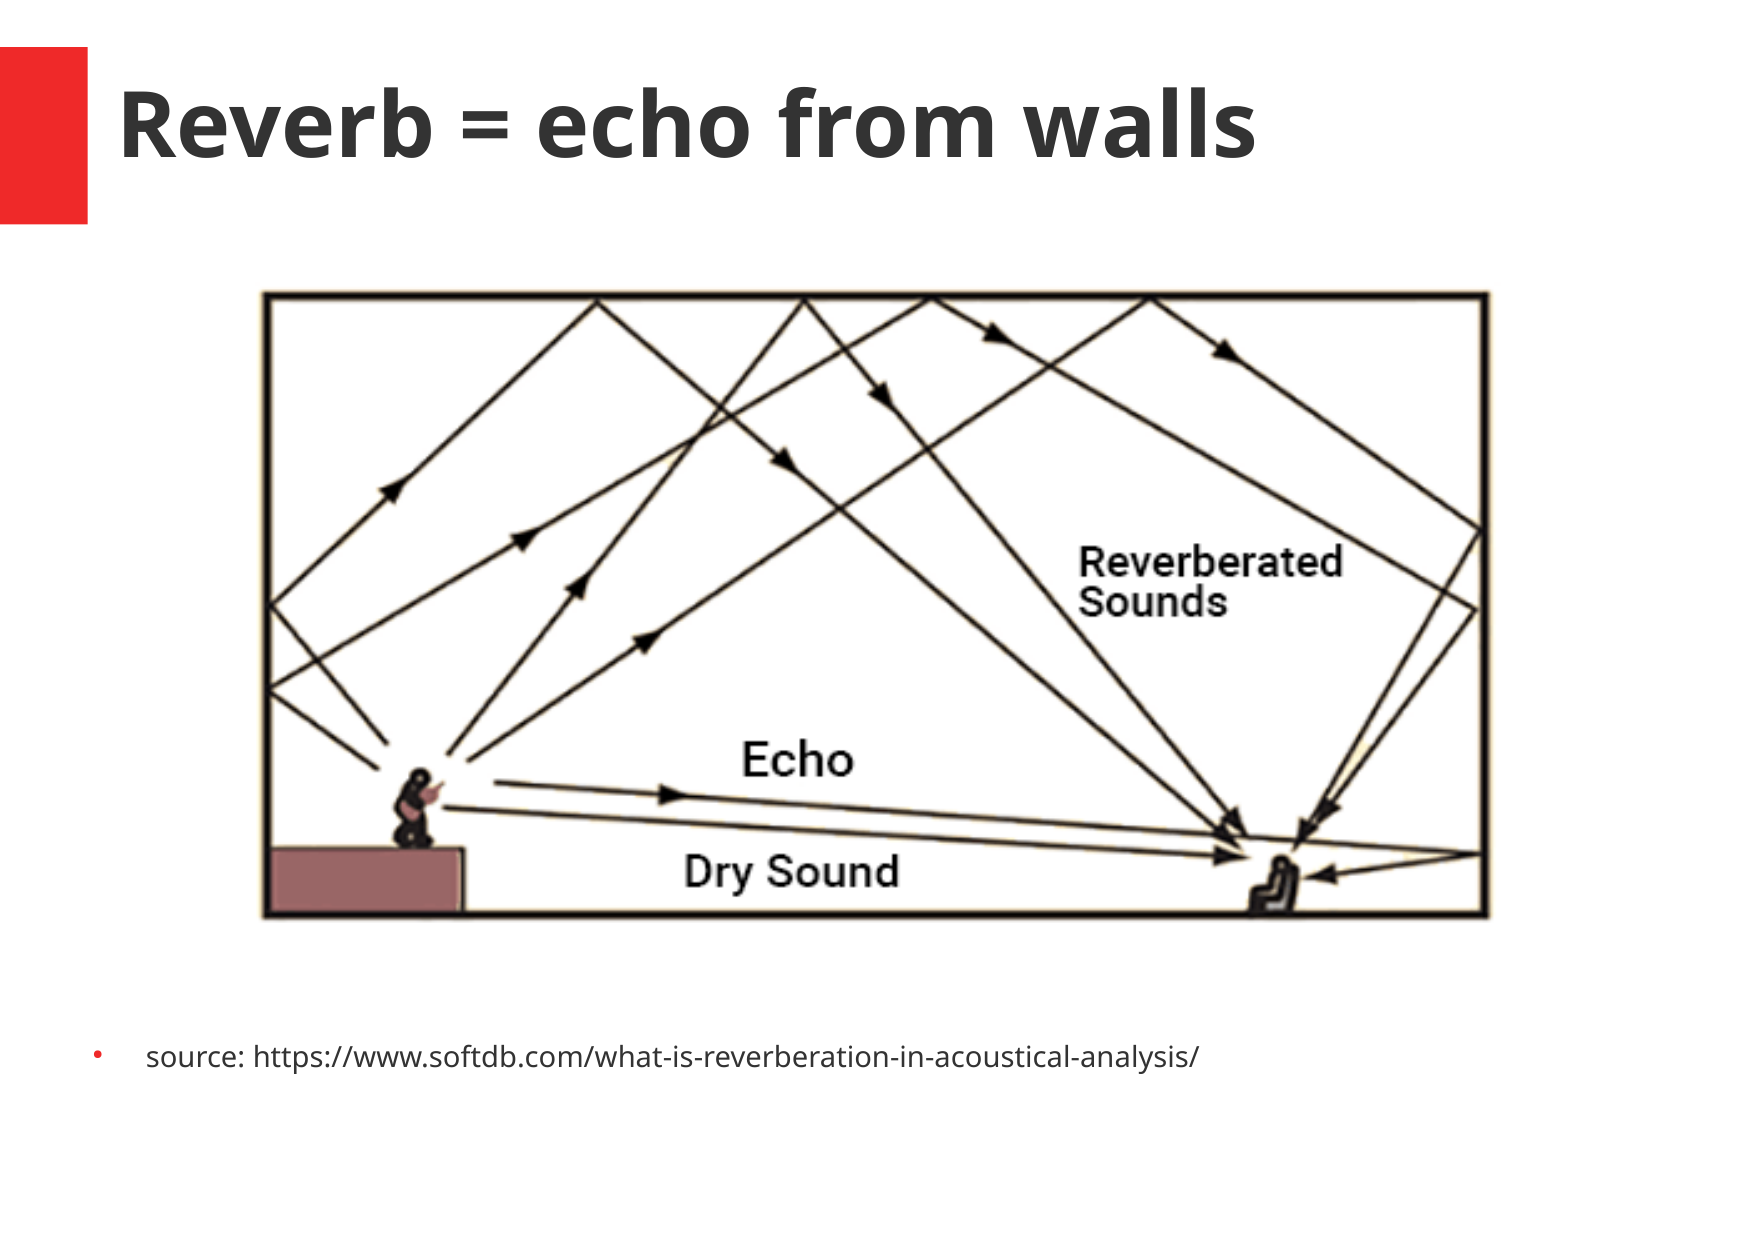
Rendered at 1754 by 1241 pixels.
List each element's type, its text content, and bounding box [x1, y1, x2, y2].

picture [255, 281, 1501, 931]
title Reverb = echo from walls [116, 49, 1696, 196]
list source: https://www.softdb.com/what-is-reverberation-in-acoustical-analysis/ [75, 1035, 1654, 1081]
